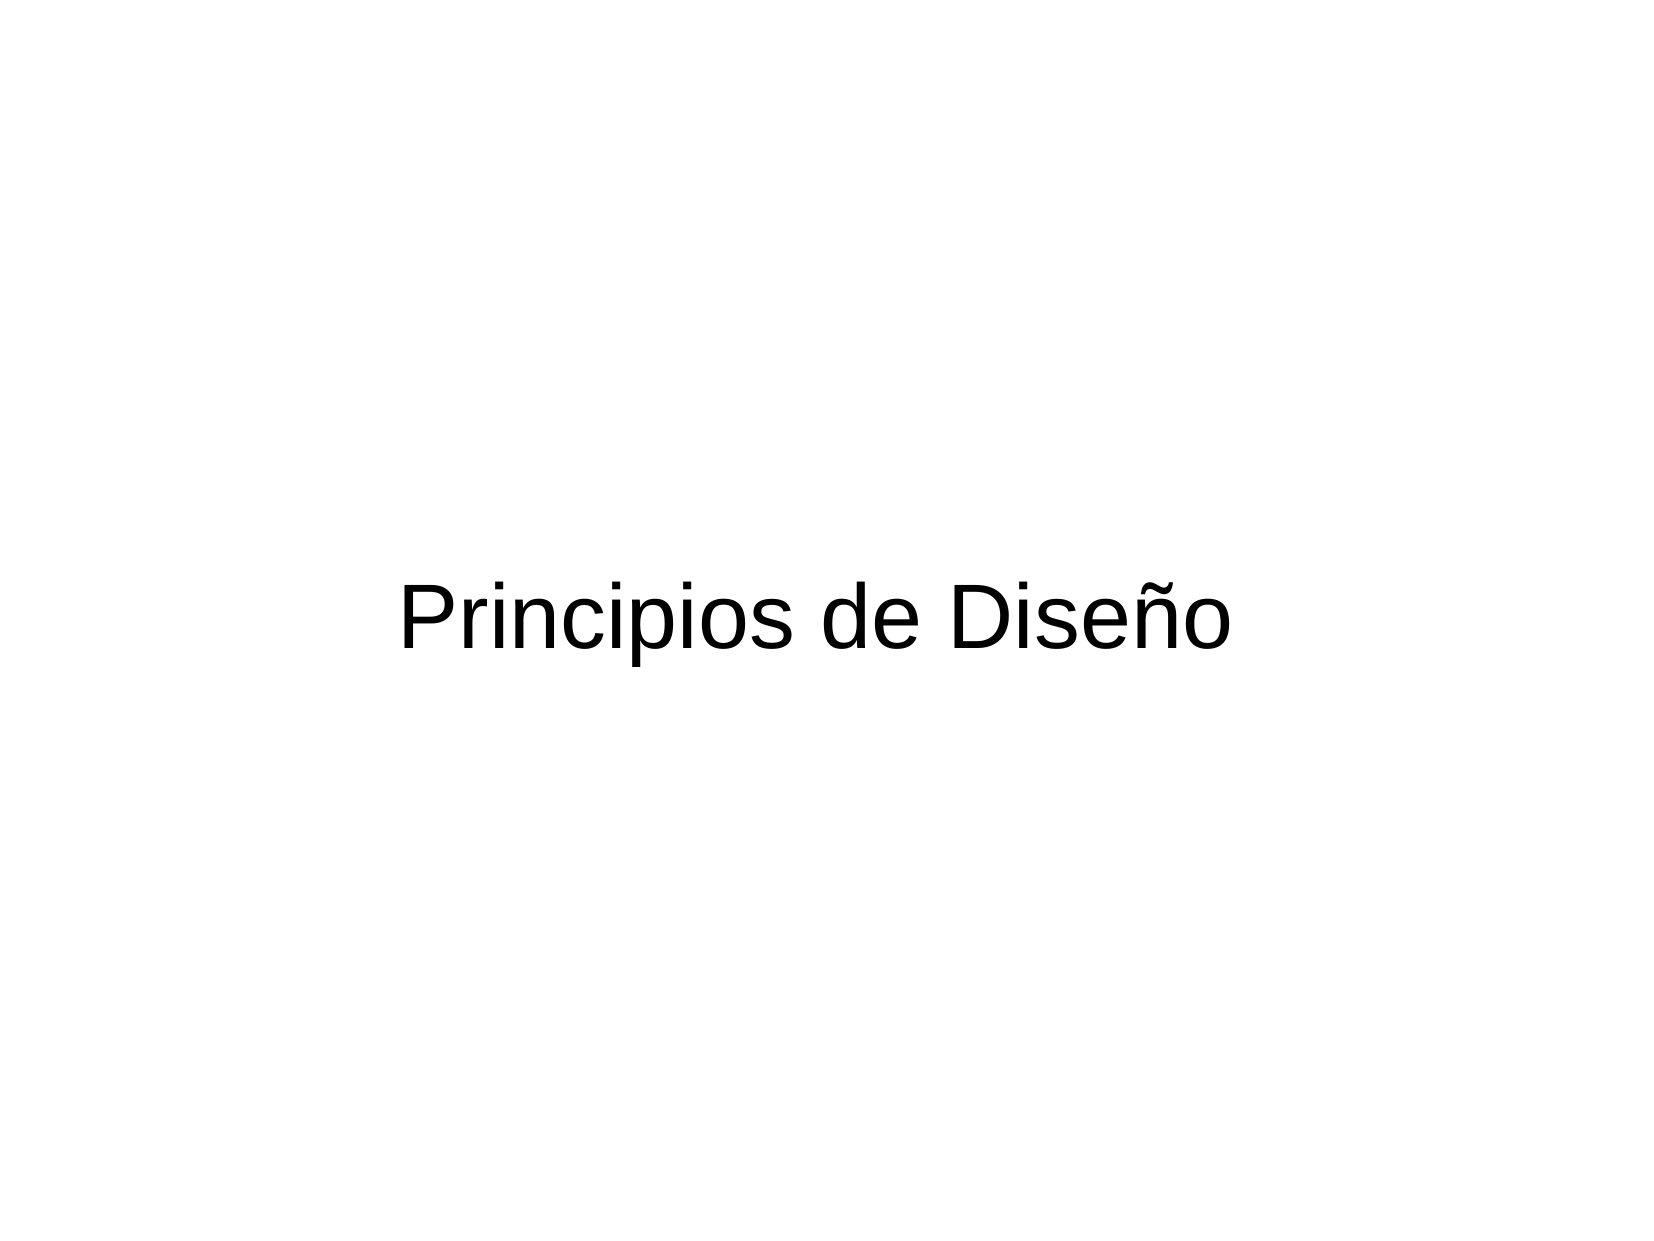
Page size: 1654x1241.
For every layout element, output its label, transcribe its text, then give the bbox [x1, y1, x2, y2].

title Principios de Diseño [71, 512, 1561, 721]
